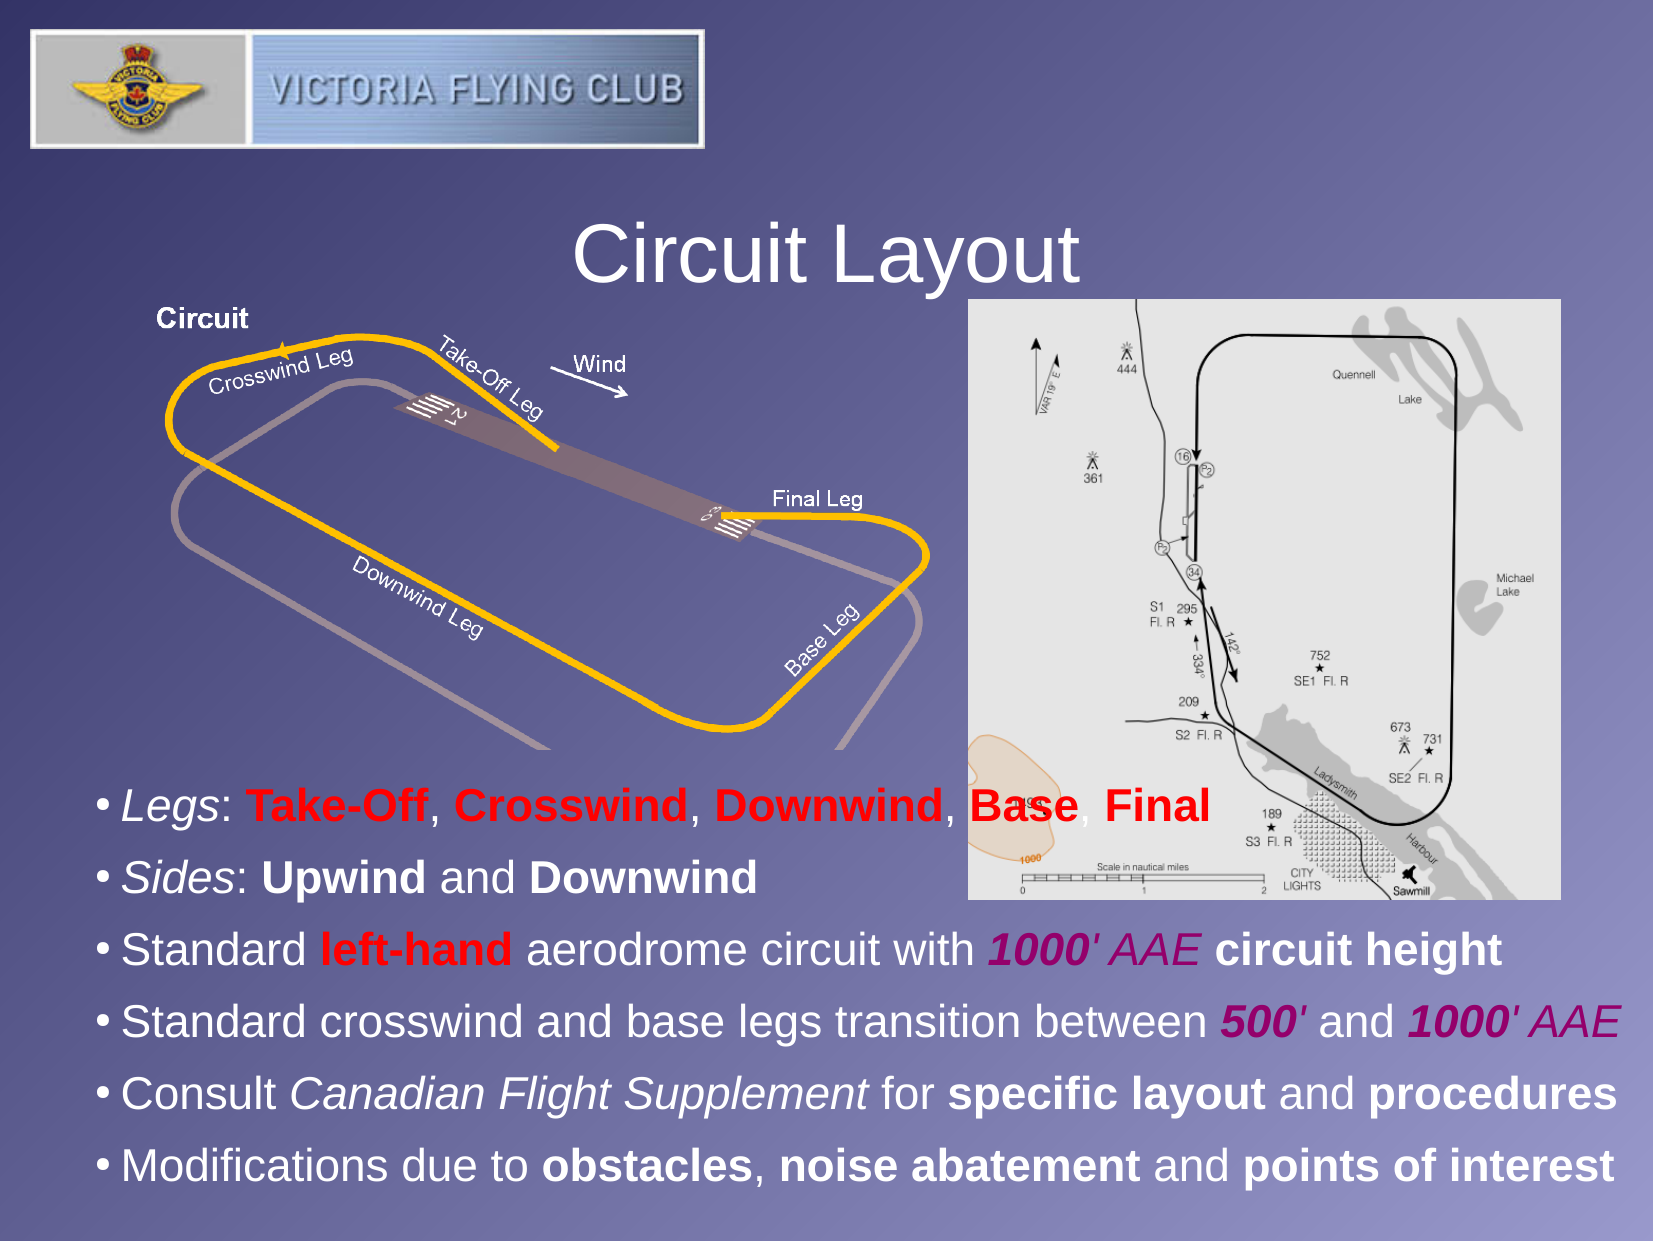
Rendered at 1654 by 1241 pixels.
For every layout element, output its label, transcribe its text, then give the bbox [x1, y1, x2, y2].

list Legs: Take-Off, Crosswind, Downwind, Base, Final Sides: Upwind and Downwind Standard left-hand aerodrome circuit with 1000' AAE circuit height Standard crosswind and base legs transition between 500' and 1000' AAE Consult Canadian Flight Supplement for specific layout and procedures Modifications due to obstacles, noise abatement and points of interest [82, 780, 1636, 1201]
title Circuit Layout [82, 150, 1571, 358]
picture [30, 29, 705, 149]
picture [968, 358, 1561, 780]
picture [150, 299, 939, 751]
